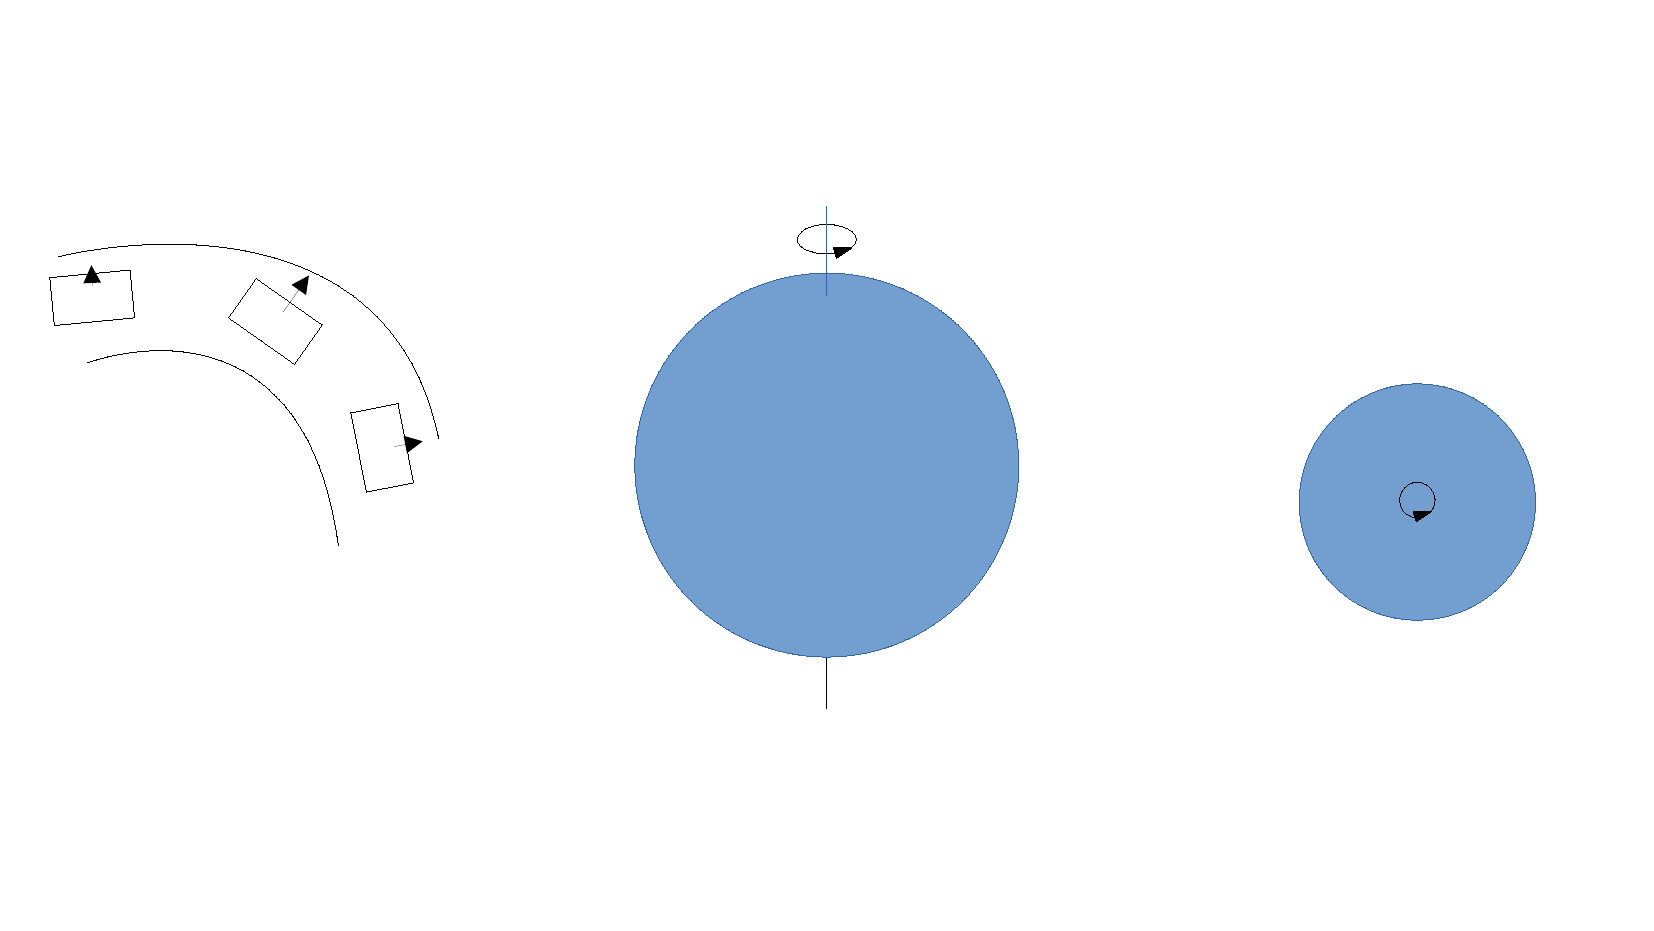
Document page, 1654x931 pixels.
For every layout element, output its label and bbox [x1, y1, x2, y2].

text_box [833, 247, 852, 259]
text_box [1299, 383, 1536, 643]
text_box [322, 420, 404, 494]
text_box [634, 273, 1024, 658]
text_box [65, 280, 133, 356]
text_box [222, 294, 313, 388]
